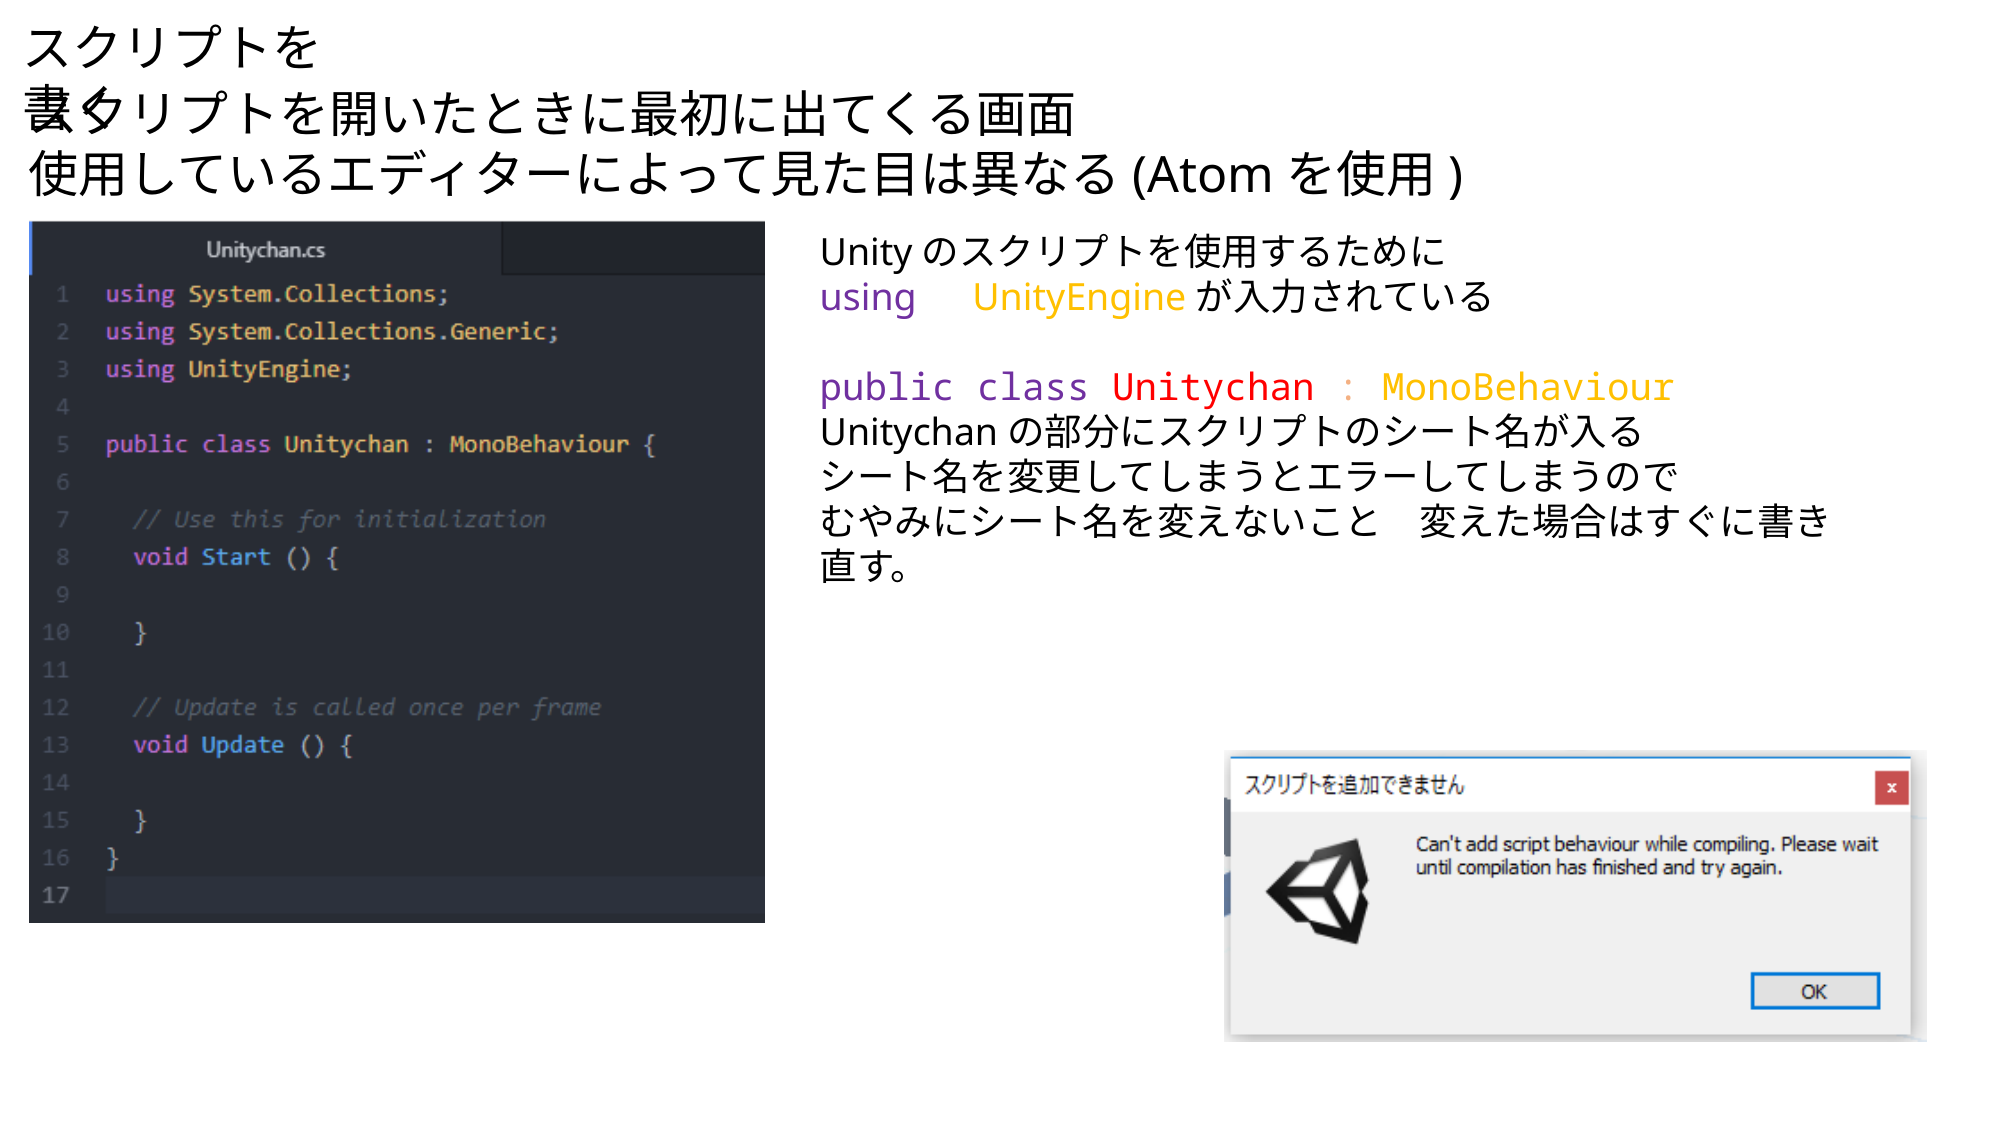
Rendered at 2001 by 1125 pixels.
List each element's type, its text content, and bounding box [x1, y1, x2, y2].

text_box Unityのスクリプトを使用するために using UnityEngineが入力されている public class Unitychan : MonoBehaviour Unitychanの部分にスクリプトのシート名が入る シート名を変更してしまうとエラーしてしまうので むやみにシート名を変えないこと 変えた場合はすぐに書き直す。 [804, 220, 1879, 599]
text_box スクリプトを開いたときに最初に出てくる画面 使用しているエディターによって見た目は異なる(Atomを使用) [14, 75, 1782, 212]
text_box スクリプトを書く [7, 9, 371, 86]
picture [29, 220, 765, 923]
picture [1224, 750, 1927, 1042]
